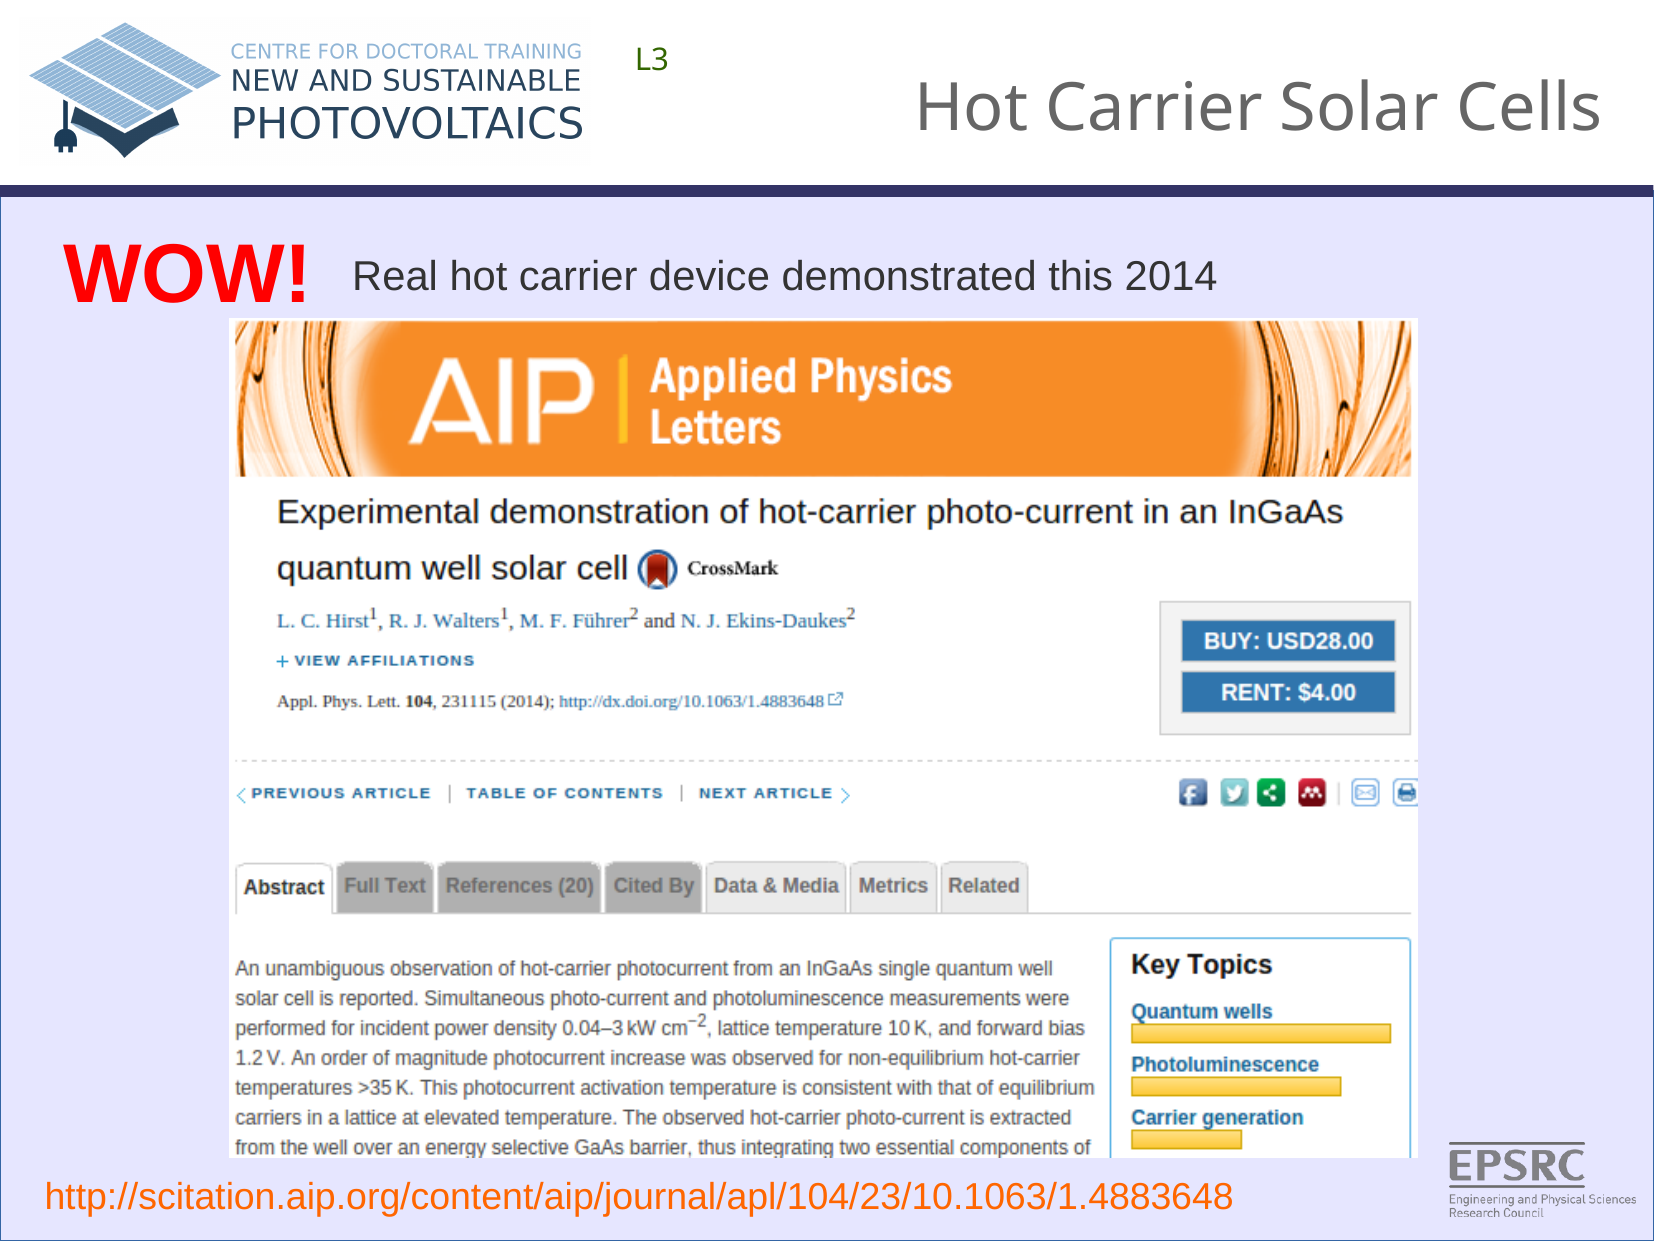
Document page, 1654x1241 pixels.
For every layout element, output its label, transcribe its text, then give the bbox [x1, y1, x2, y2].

text_box Real hot carrier device demonstrated this 2014 [334, 242, 1237, 310]
picture [1449, 1142, 1636, 1217]
picture [229, 318, 1418, 1158]
text_box WOW! [45, 216, 331, 331]
text_box L3 [620, 29, 880, 80]
text_box [0, 197, 1654, 1241]
picture [19, 17, 591, 166]
text_box Hot Carrier Solar Cells [767, 52, 1619, 142]
text_box http://scitation.aip.org/content/aip/journal/apl/104/23/10.1063/1.4883648 [26, 1165, 1252, 1229]
